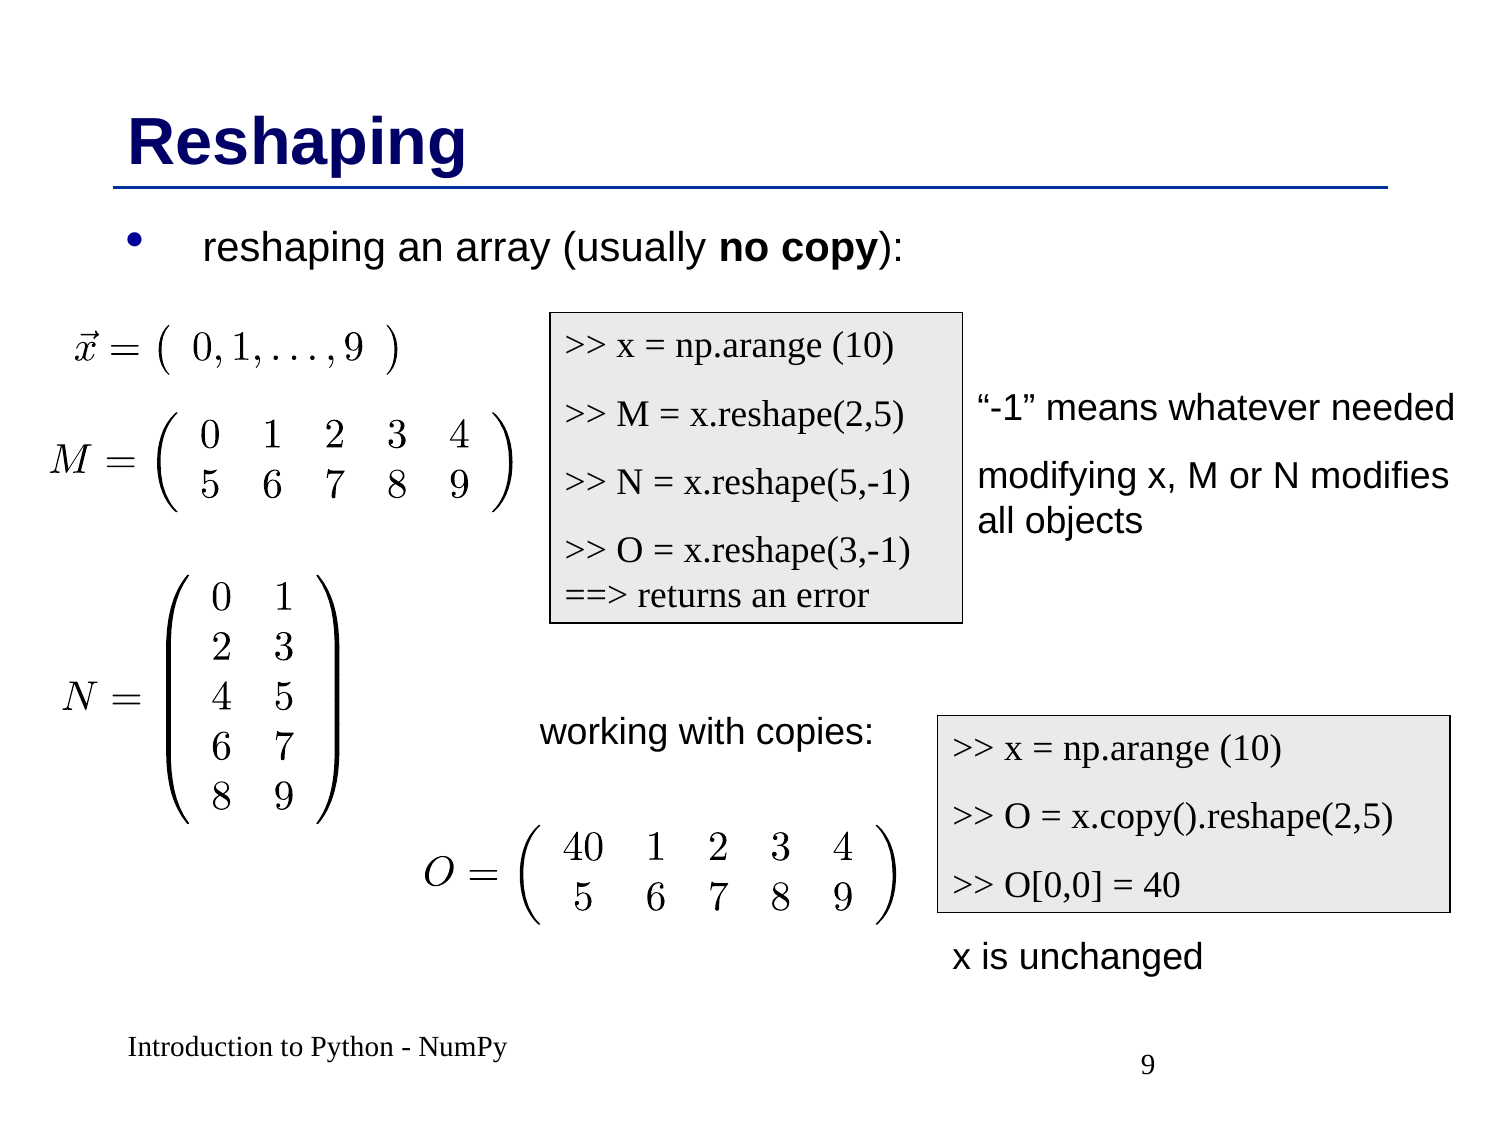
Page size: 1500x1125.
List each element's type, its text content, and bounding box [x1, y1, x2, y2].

text_box >> x = np.arange (10) >> M = x.reshape(2,5) >> N = x.reshape(5,-1) >> O = x.reshape(3,-1) ==> returns an error [549, 312, 963, 624]
text_box [275, 781, 293, 810]
text_box [875, 824, 897, 925]
text_box [647, 882, 665, 911]
text_box [574, 882, 592, 911]
text_box [201, 469, 219, 499]
text_box <number> [1074, 1025, 1388, 1101]
text_box [519, 824, 541, 925]
text_box >> x = np.arange (10) >> O = x.copy().reshape(2,5) >> O[0,0] = 40 [937, 715, 1451, 913]
title Reshaping [112, 89, 1388, 186]
text_box [263, 469, 282, 499]
text_box [772, 832, 790, 861]
text_box [158, 324, 170, 375]
text_box [193, 332, 212, 361]
text_box [201, 419, 219, 449]
text_box [326, 469, 345, 499]
text_box [326, 419, 343, 448]
text_box [450, 469, 469, 499]
text_box [563, 831, 583, 860]
text_box [275, 681, 293, 711]
text_box [212, 582, 231, 611]
text_box [388, 469, 406, 499]
text_box [234, 332, 249, 360]
text_box [265, 419, 280, 448]
text_box [212, 731, 231, 761]
text_box [425, 855, 454, 887]
text_box [388, 419, 406, 449]
text_box [833, 831, 853, 860]
text_box [213, 632, 230, 660]
text_box [275, 632, 293, 661]
text_box [316, 574, 340, 824]
list reshaping an array (usually no copy): [112, 212, 1438, 963]
text_box [386, 324, 398, 375]
text_box [166, 574, 190, 824]
text_box [450, 419, 469, 448]
text_box [157, 412, 178, 513]
text_box [710, 832, 727, 860]
text_box [328, 355, 334, 368]
text_box x is unchanged [937, 924, 1326, 986]
text_box [49, 444, 92, 473]
text_box [275, 731, 294, 761]
text_box [62, 681, 98, 710]
text_box [80, 330, 99, 339]
text_box [216, 355, 222, 368]
text_box [834, 882, 852, 911]
text_box [75, 341, 96, 361]
text_box [345, 332, 363, 361]
text_box “-1” means whatever needed modifying x, M or N modifies all objects [962, 374, 1500, 618]
text_box [710, 881, 729, 911]
text_box working with copies: [525, 699, 913, 761]
text_box [277, 582, 292, 610]
text_box [772, 882, 790, 911]
text_box [584, 832, 603, 861]
text_box Introduction to Python - NumPy [112, 1025, 501, 1101]
text_box [492, 412, 513, 513]
text_box [212, 681, 231, 710]
text_box [212, 781, 231, 810]
text_box [649, 832, 664, 860]
text_box [255, 355, 261, 368]
